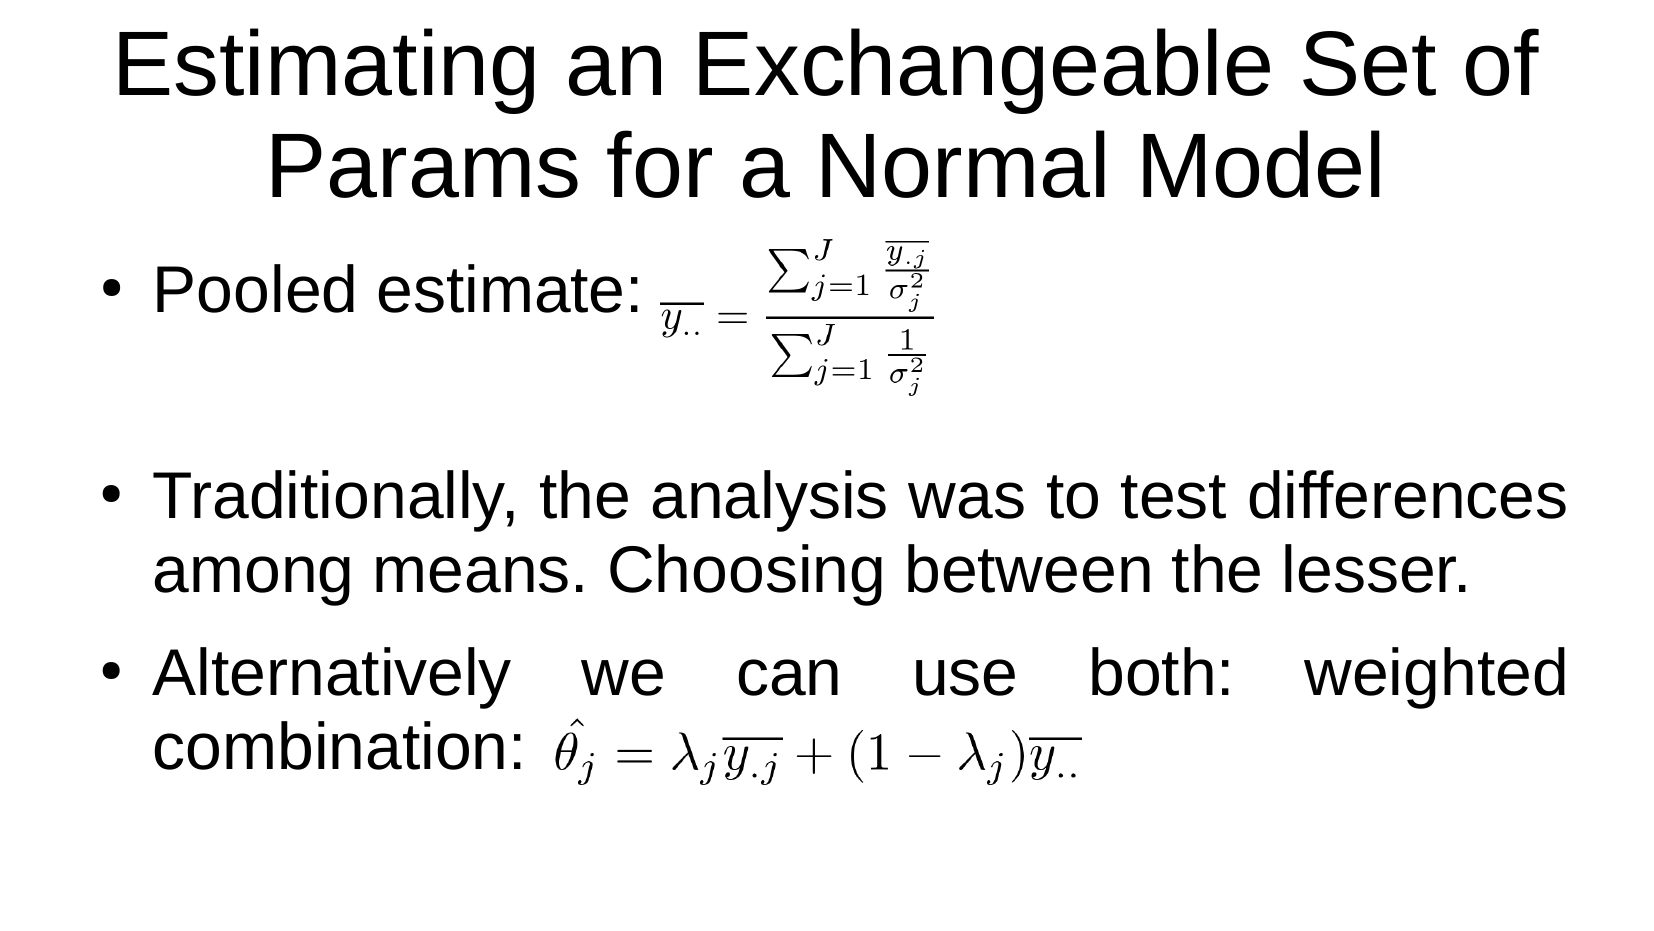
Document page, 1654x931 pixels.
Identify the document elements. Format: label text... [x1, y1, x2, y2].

title Estimating an Exchangeable Set of Params for a Normal Model [82, 12, 1571, 218]
list Pooled estimate: Traditionally, the analysis was to test differences among means. Choosing between the lesser. Alternatively we can use both: weighted combination: [82, 253, 1571, 793]
picture [660, 239, 934, 396]
picture [555, 718, 1082, 785]
